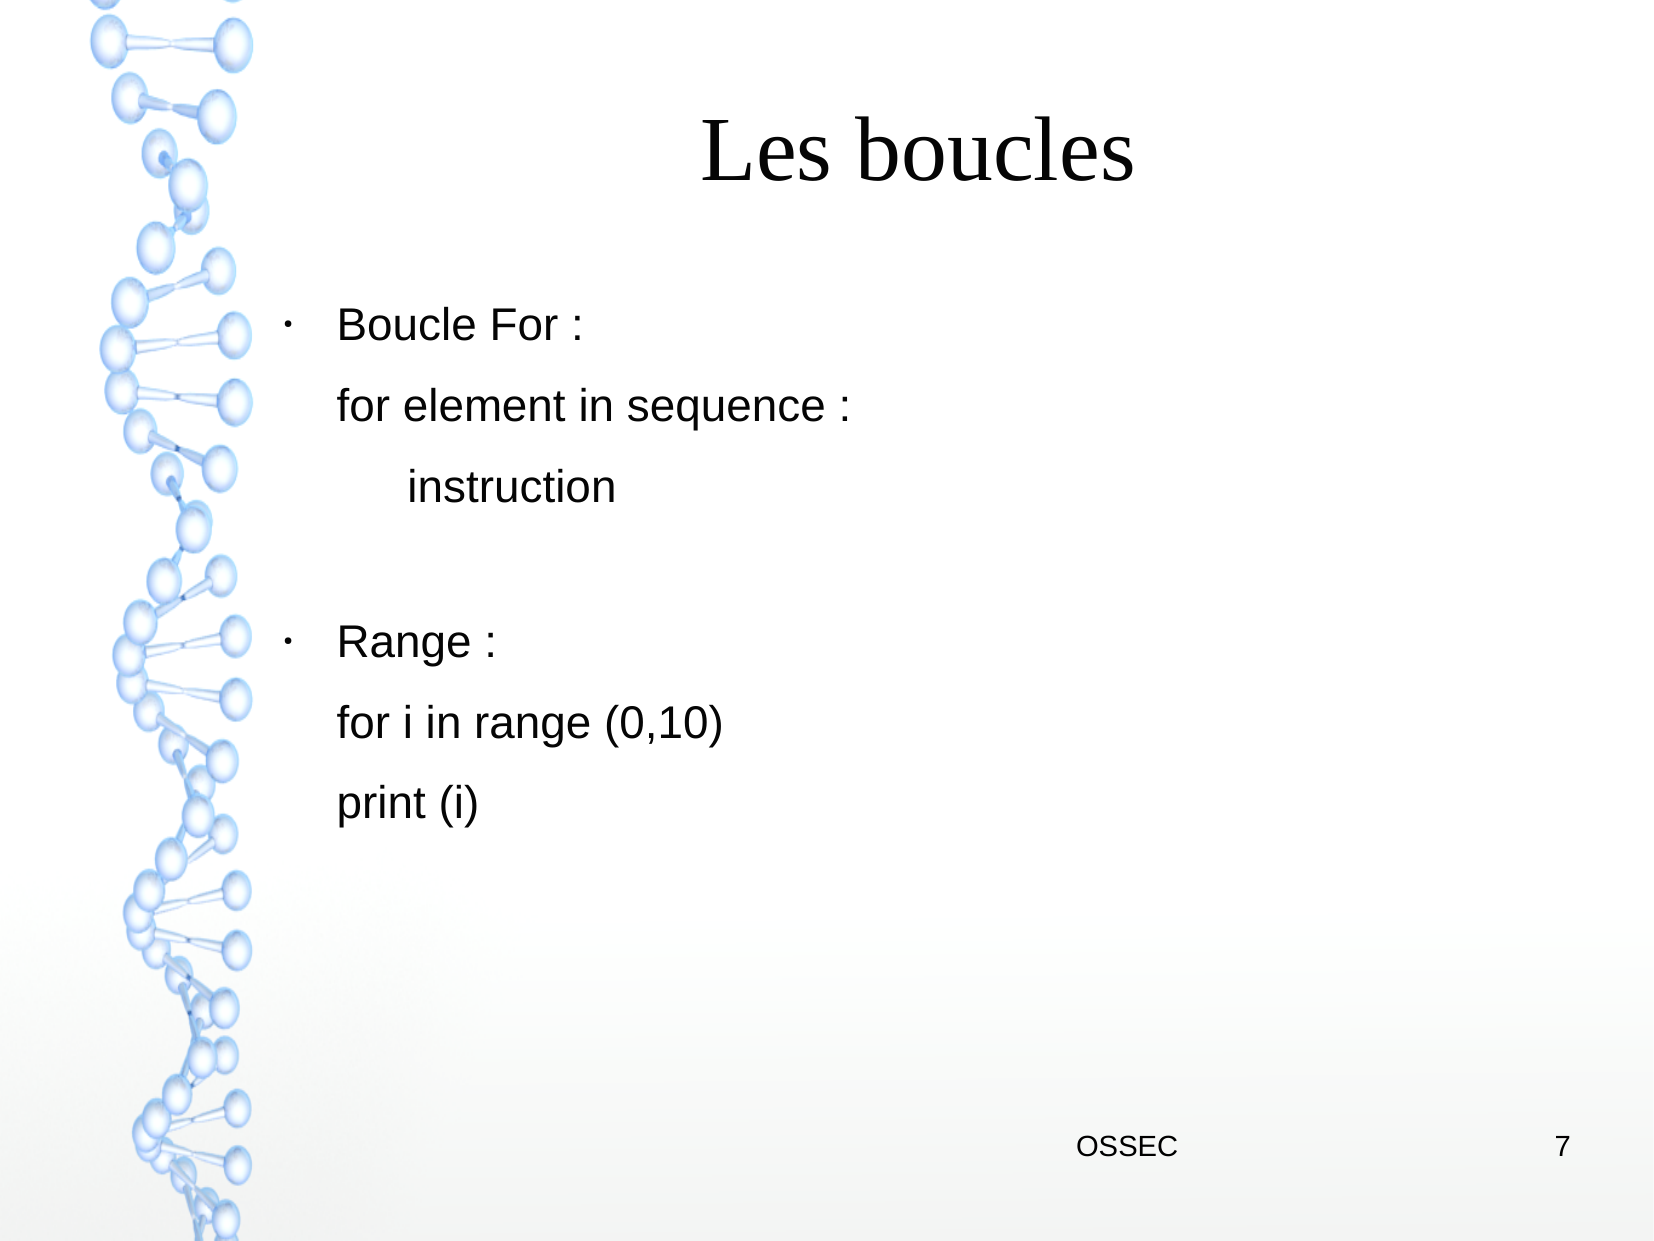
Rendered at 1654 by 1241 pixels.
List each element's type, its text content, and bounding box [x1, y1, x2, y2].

picture [0, 0, 1654, 1241]
title Les boucles [265, 47, 1595, 252]
list Boucle For : for element in sequence : instruction Range : for i in range (0,10) print (i) [265, 299, 1595, 1019]
